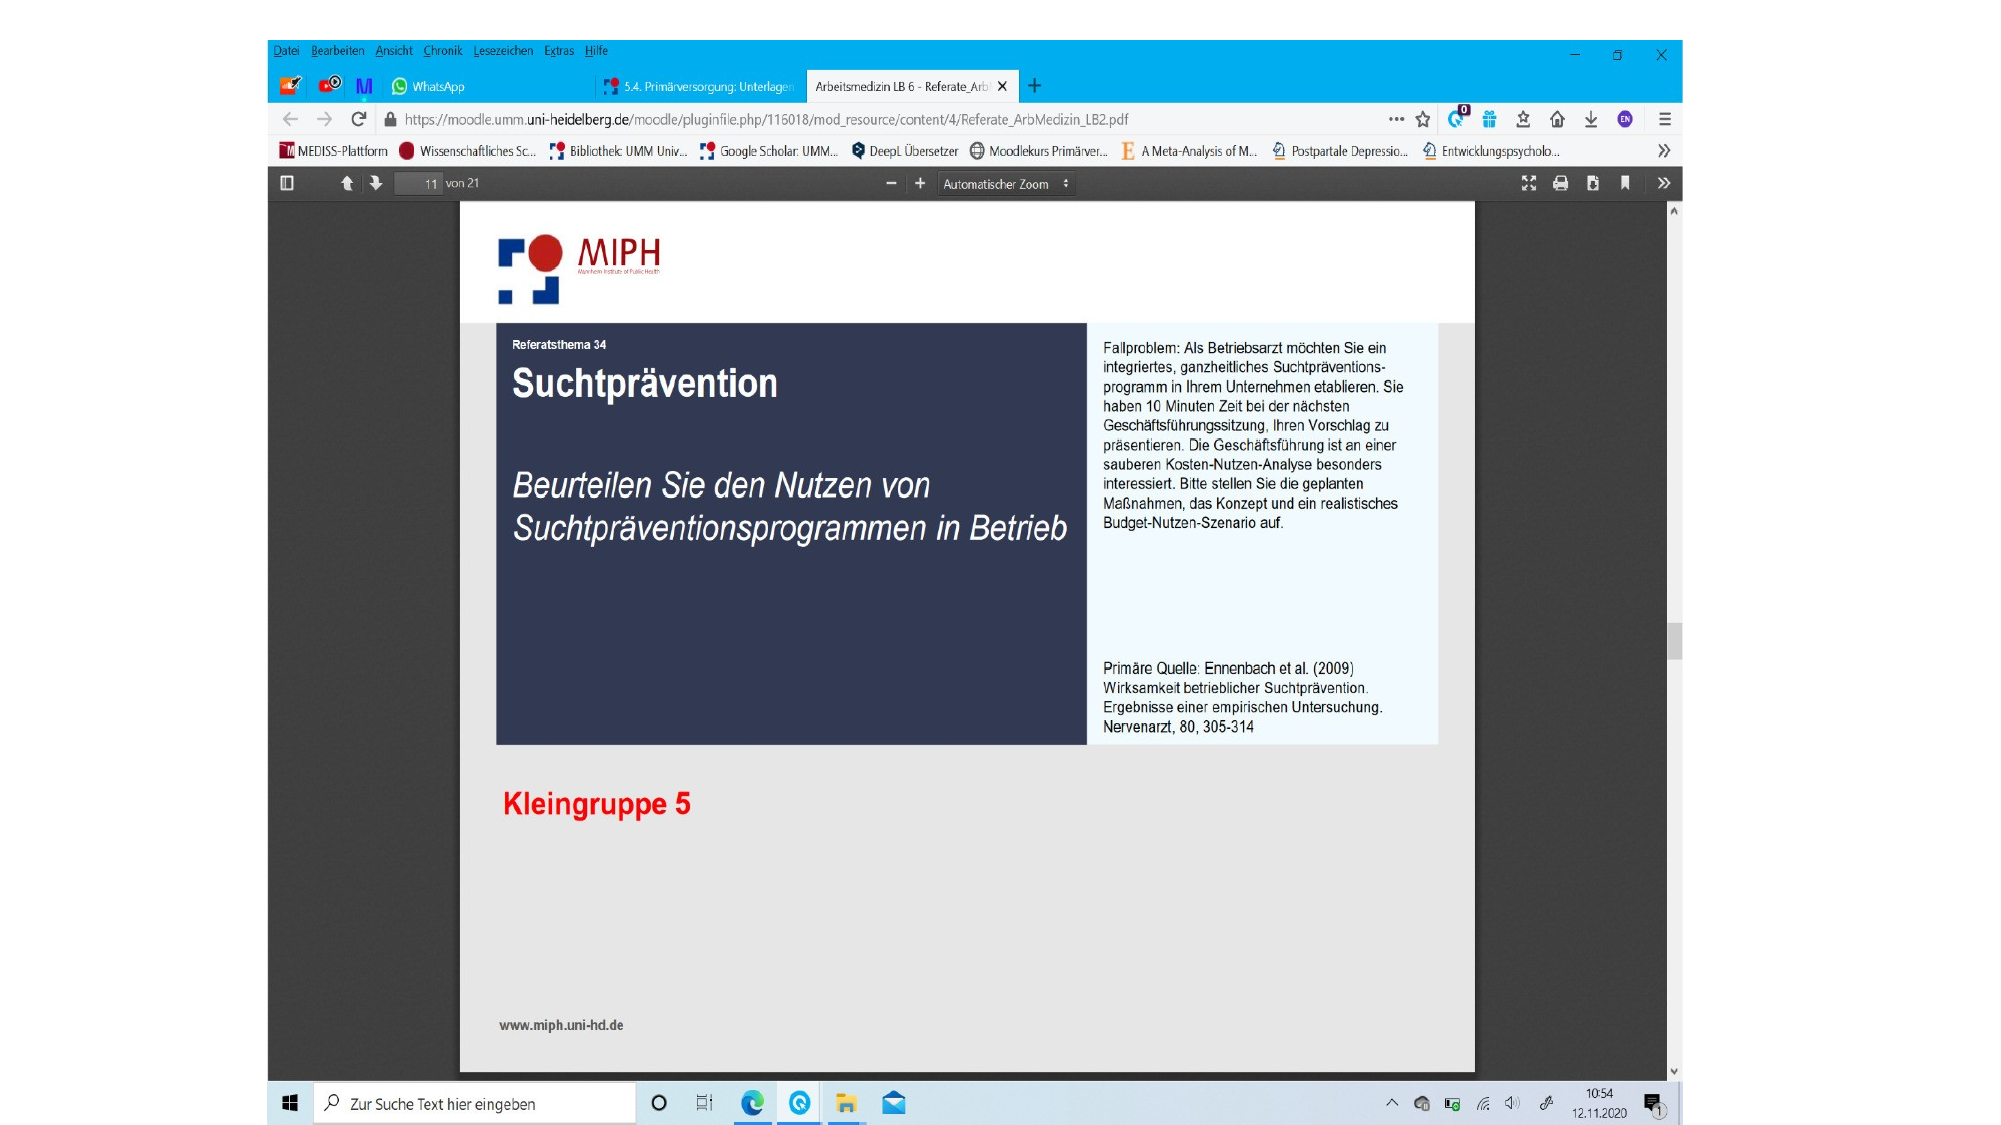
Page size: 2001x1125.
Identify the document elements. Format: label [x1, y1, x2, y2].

picture [414, 82, 464, 93]
picture [267, 40, 1683, 1125]
picture [280, 75, 302, 97]
picture [392, 77, 407, 95]
picture [646, 82, 734, 93]
picture [356, 78, 372, 94]
picture [605, 77, 619, 94]
picture [745, 82, 790, 93]
picture [318, 74, 342, 93]
